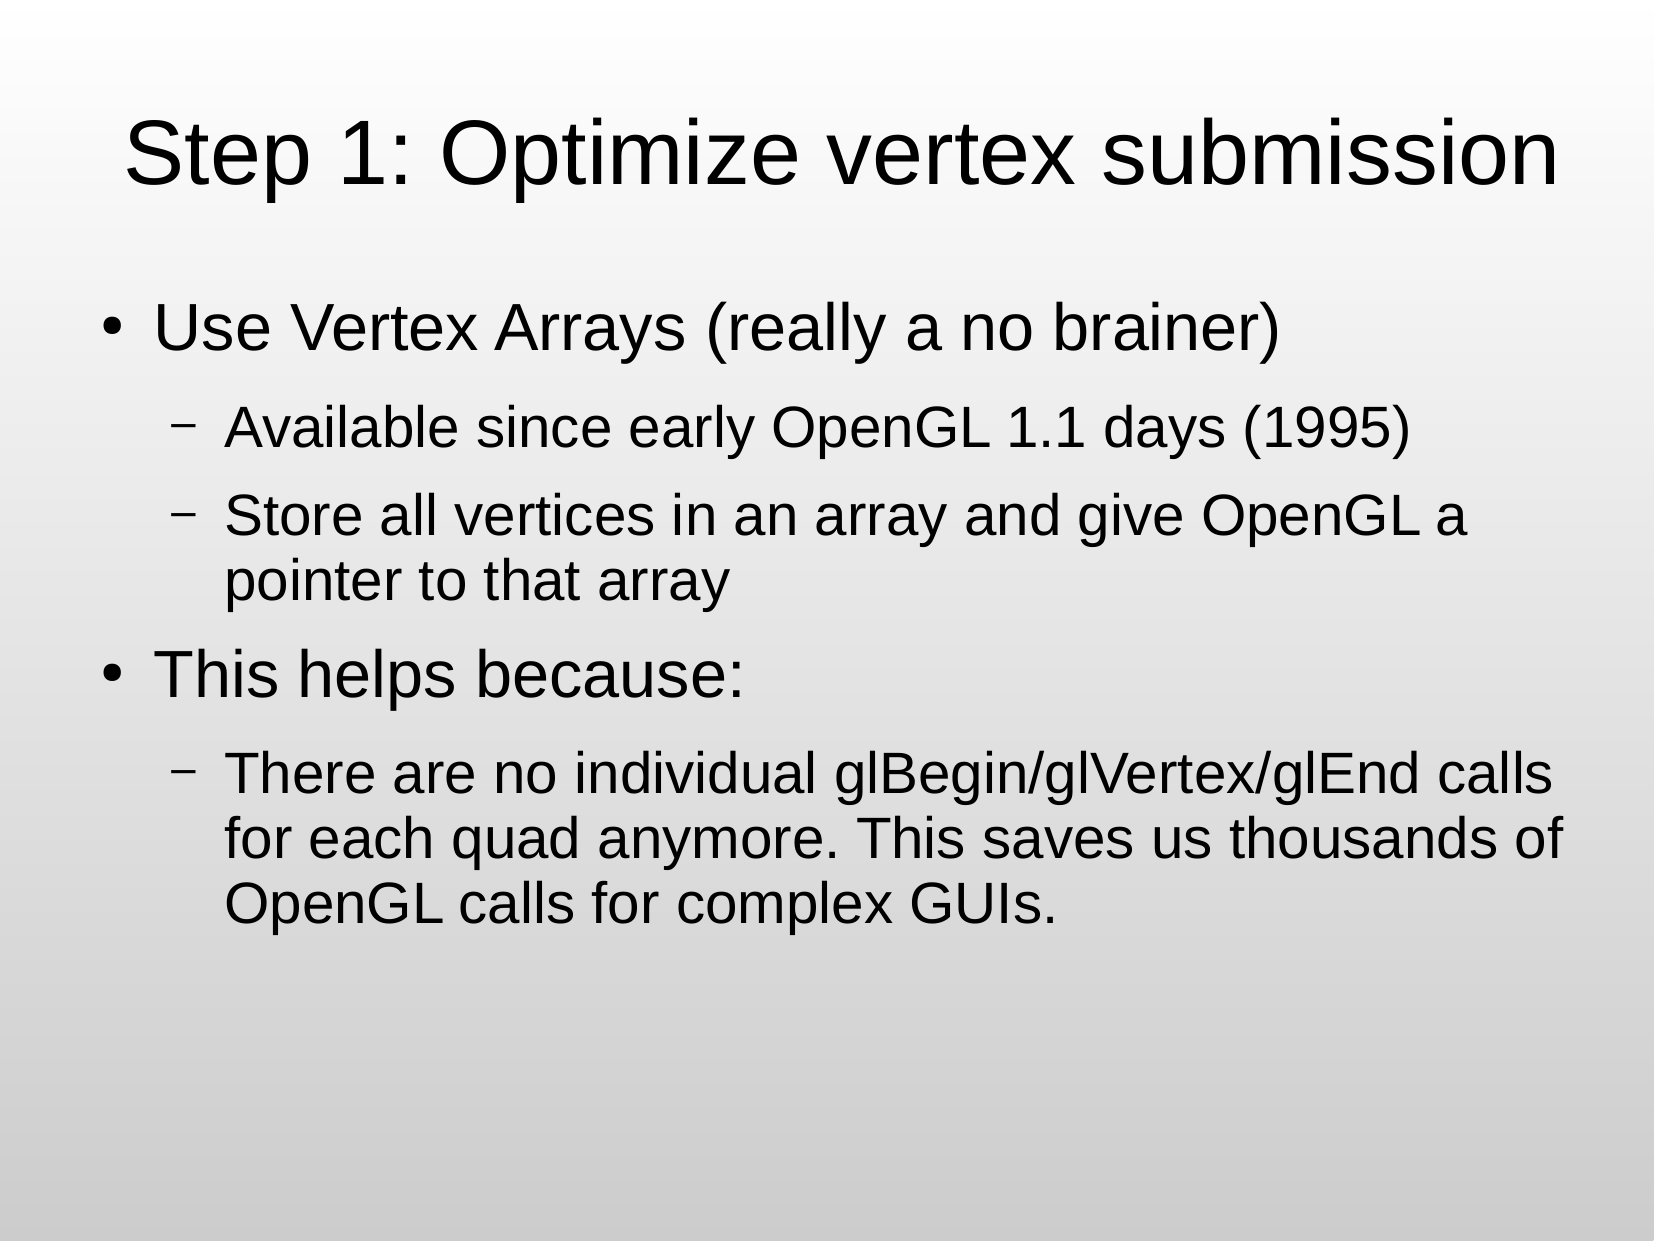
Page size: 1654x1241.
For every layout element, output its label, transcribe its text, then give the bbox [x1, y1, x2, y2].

title Step 1: Optimize vertex submission [82, 49, 1571, 257]
list Use Vertex Arrays (really a no brainer) Available since early OpenGL 1.1 days (1995) Store all vertices in an array and give OpenGL a pointer to that array This helps because: There are no individual glBegin/glVertex/glEnd calls for each quad anymore. This saves us thousands of OpenGL calls for complex GUIs. [82, 290, 1571, 1109]
